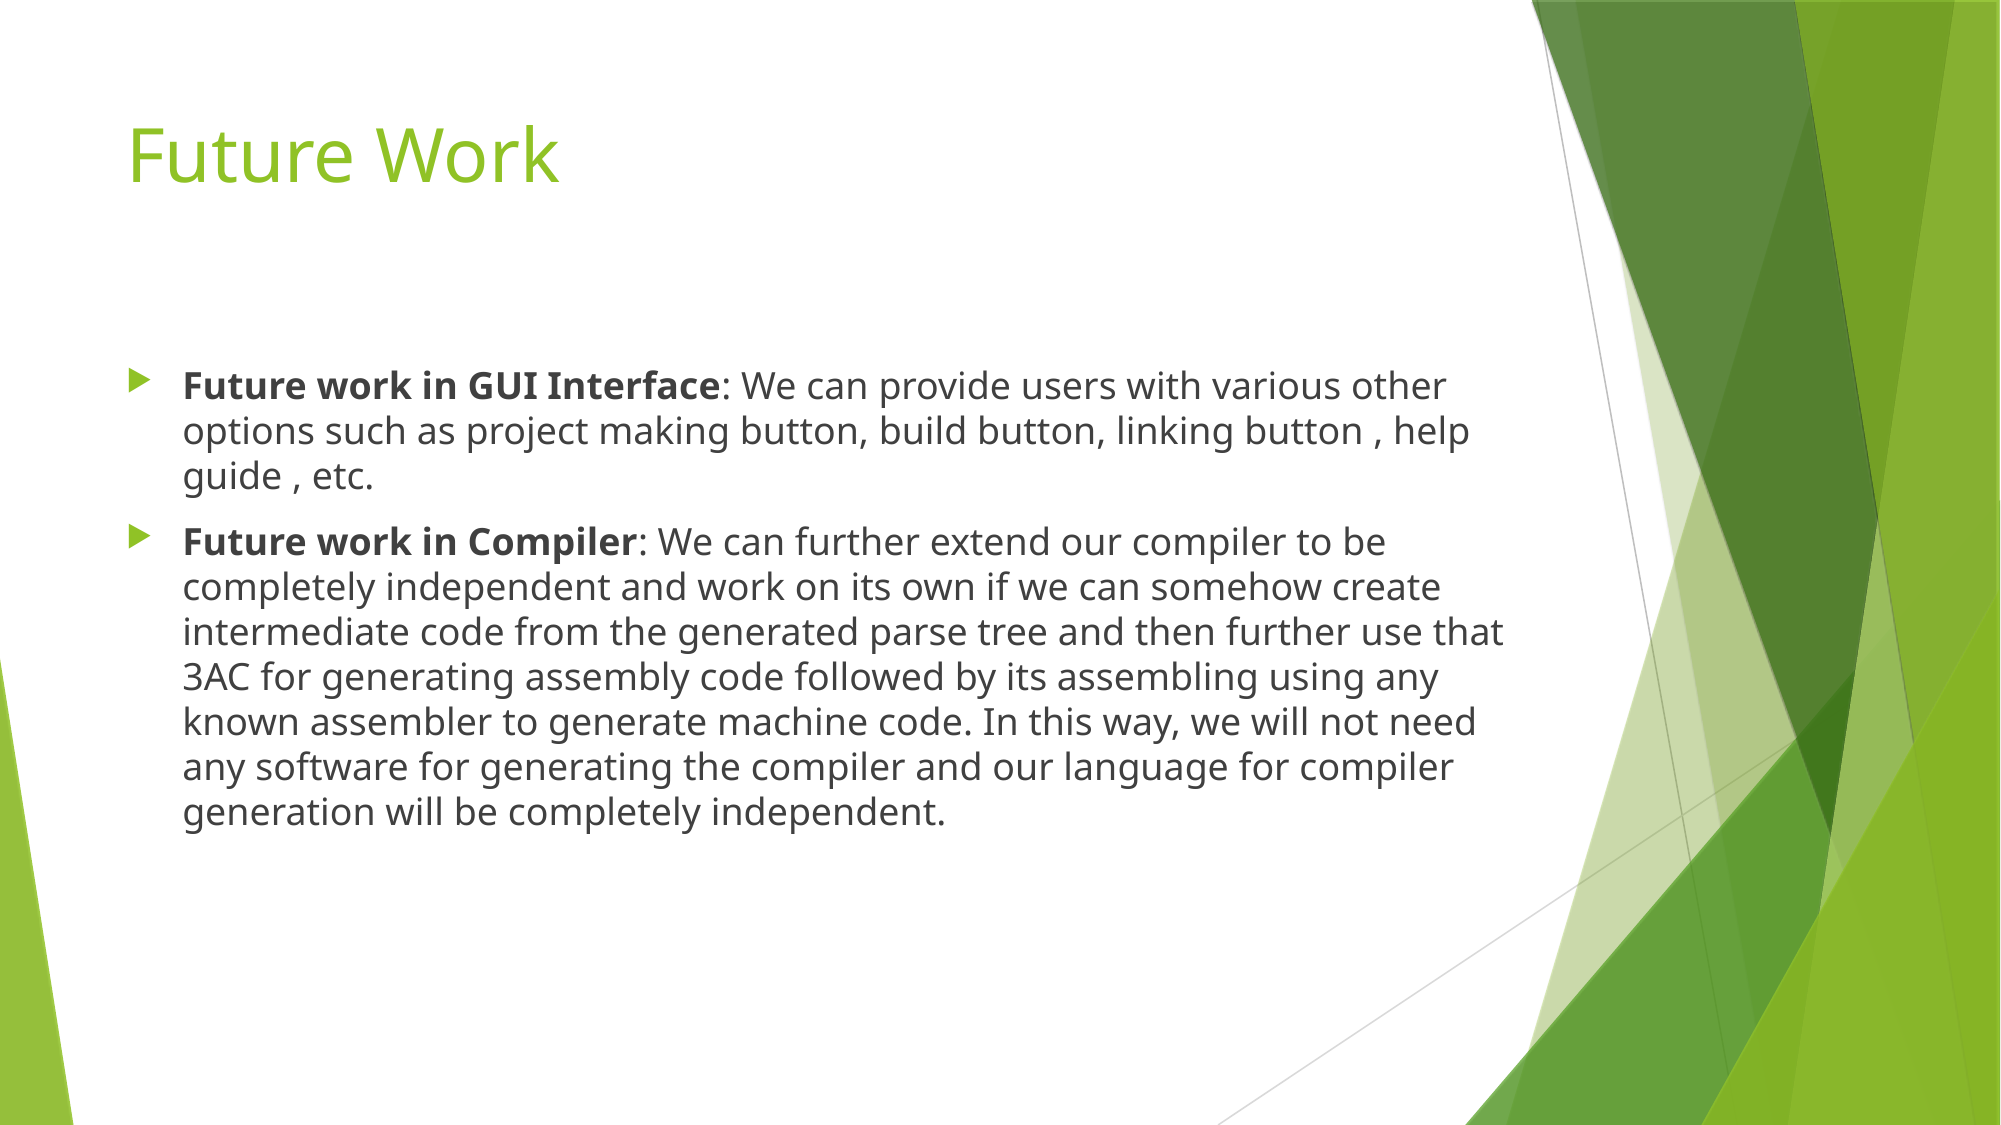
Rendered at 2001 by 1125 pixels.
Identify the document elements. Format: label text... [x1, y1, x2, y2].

list Future work in GUI Interface: We can provide users with various other options such as project making button, build button, linking button , help guide , etc. Future work in Compiler: We can further extend our compiler to be completely independent and work on its own if we can somehow create intermediate code from the generated parse tree and then further use that 3AC for generating assembly code followed by its assembling using any known assembler to generate machine code. In this way, we will not need any software for generating the compiler and our language for compiler generation will be completely independent. [111, 354, 1522, 992]
title Future Work [111, 99, 1522, 317]
